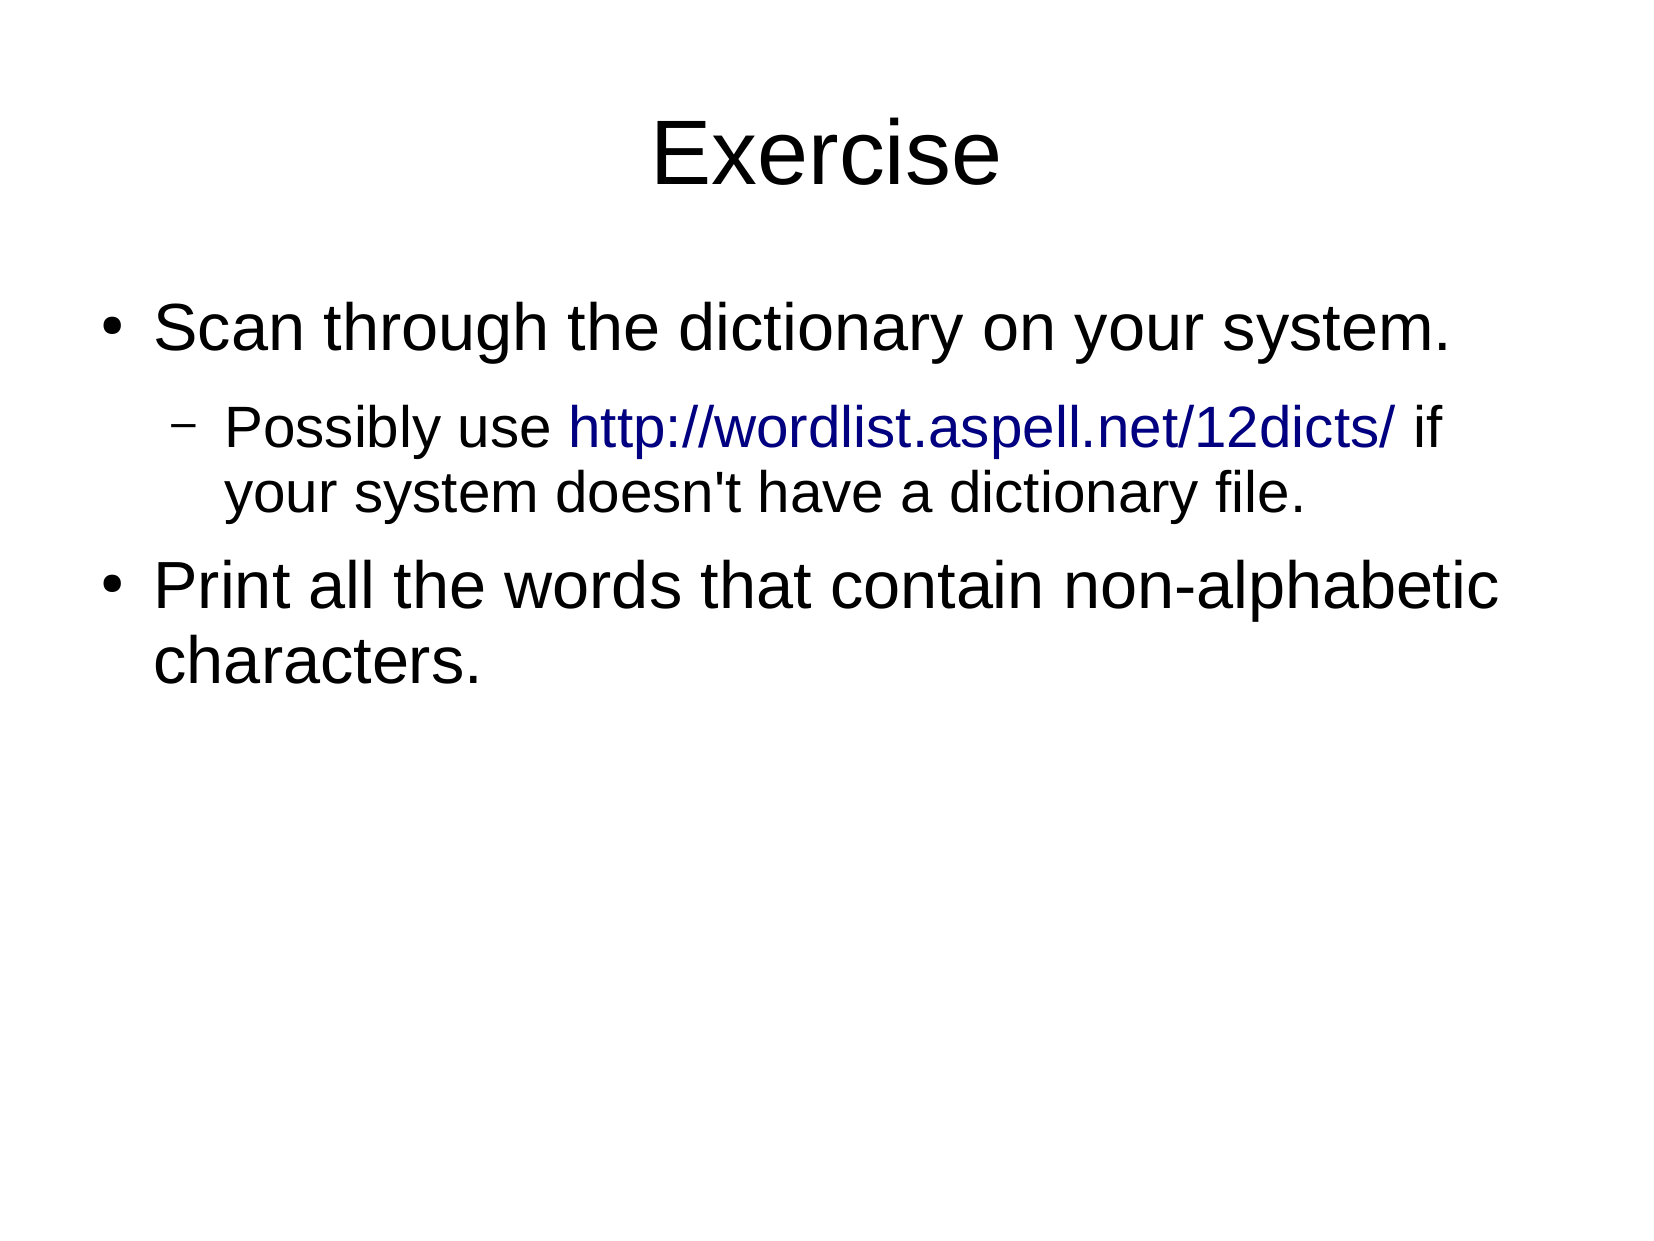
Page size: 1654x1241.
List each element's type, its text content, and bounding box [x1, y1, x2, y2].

list Scan through the dictionary on your system. Possibly use http://wordlist.aspell.net/12dicts/ if your system doesn't have a dictionary file. Print all the words that contain non-alphabetic characters. [82, 290, 1571, 1010]
title Exercise [82, 49, 1571, 257]
